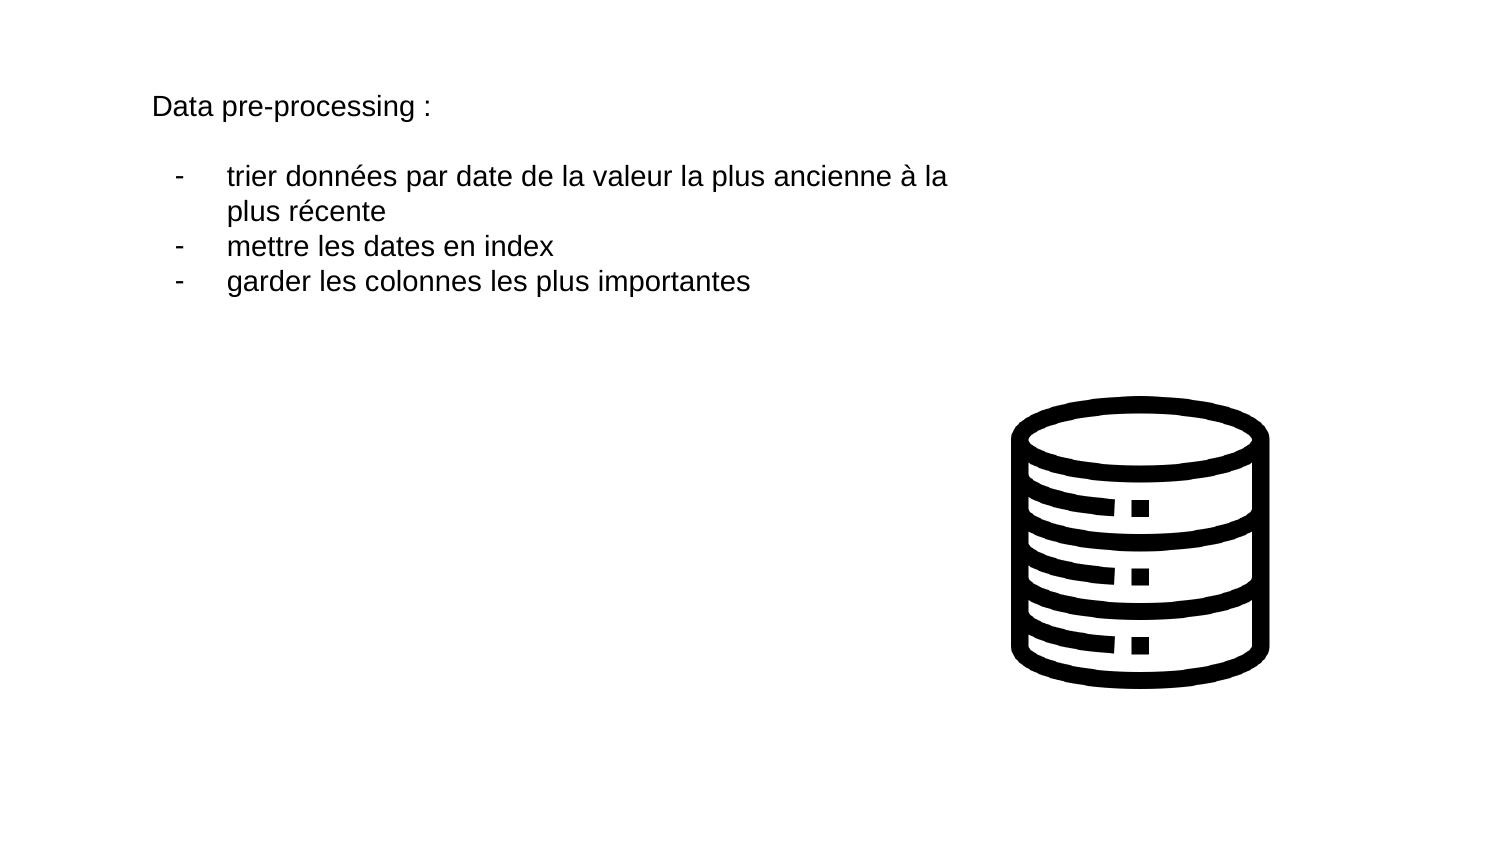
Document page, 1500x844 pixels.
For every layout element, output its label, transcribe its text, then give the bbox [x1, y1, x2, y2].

text_box Data pre-processing : trier données par date de la valeur la plus ancienne à la plus récente mettre les dates en index garder les colonnes les plus importantes [136, 72, 994, 348]
picture [993, 396, 1287, 689]
